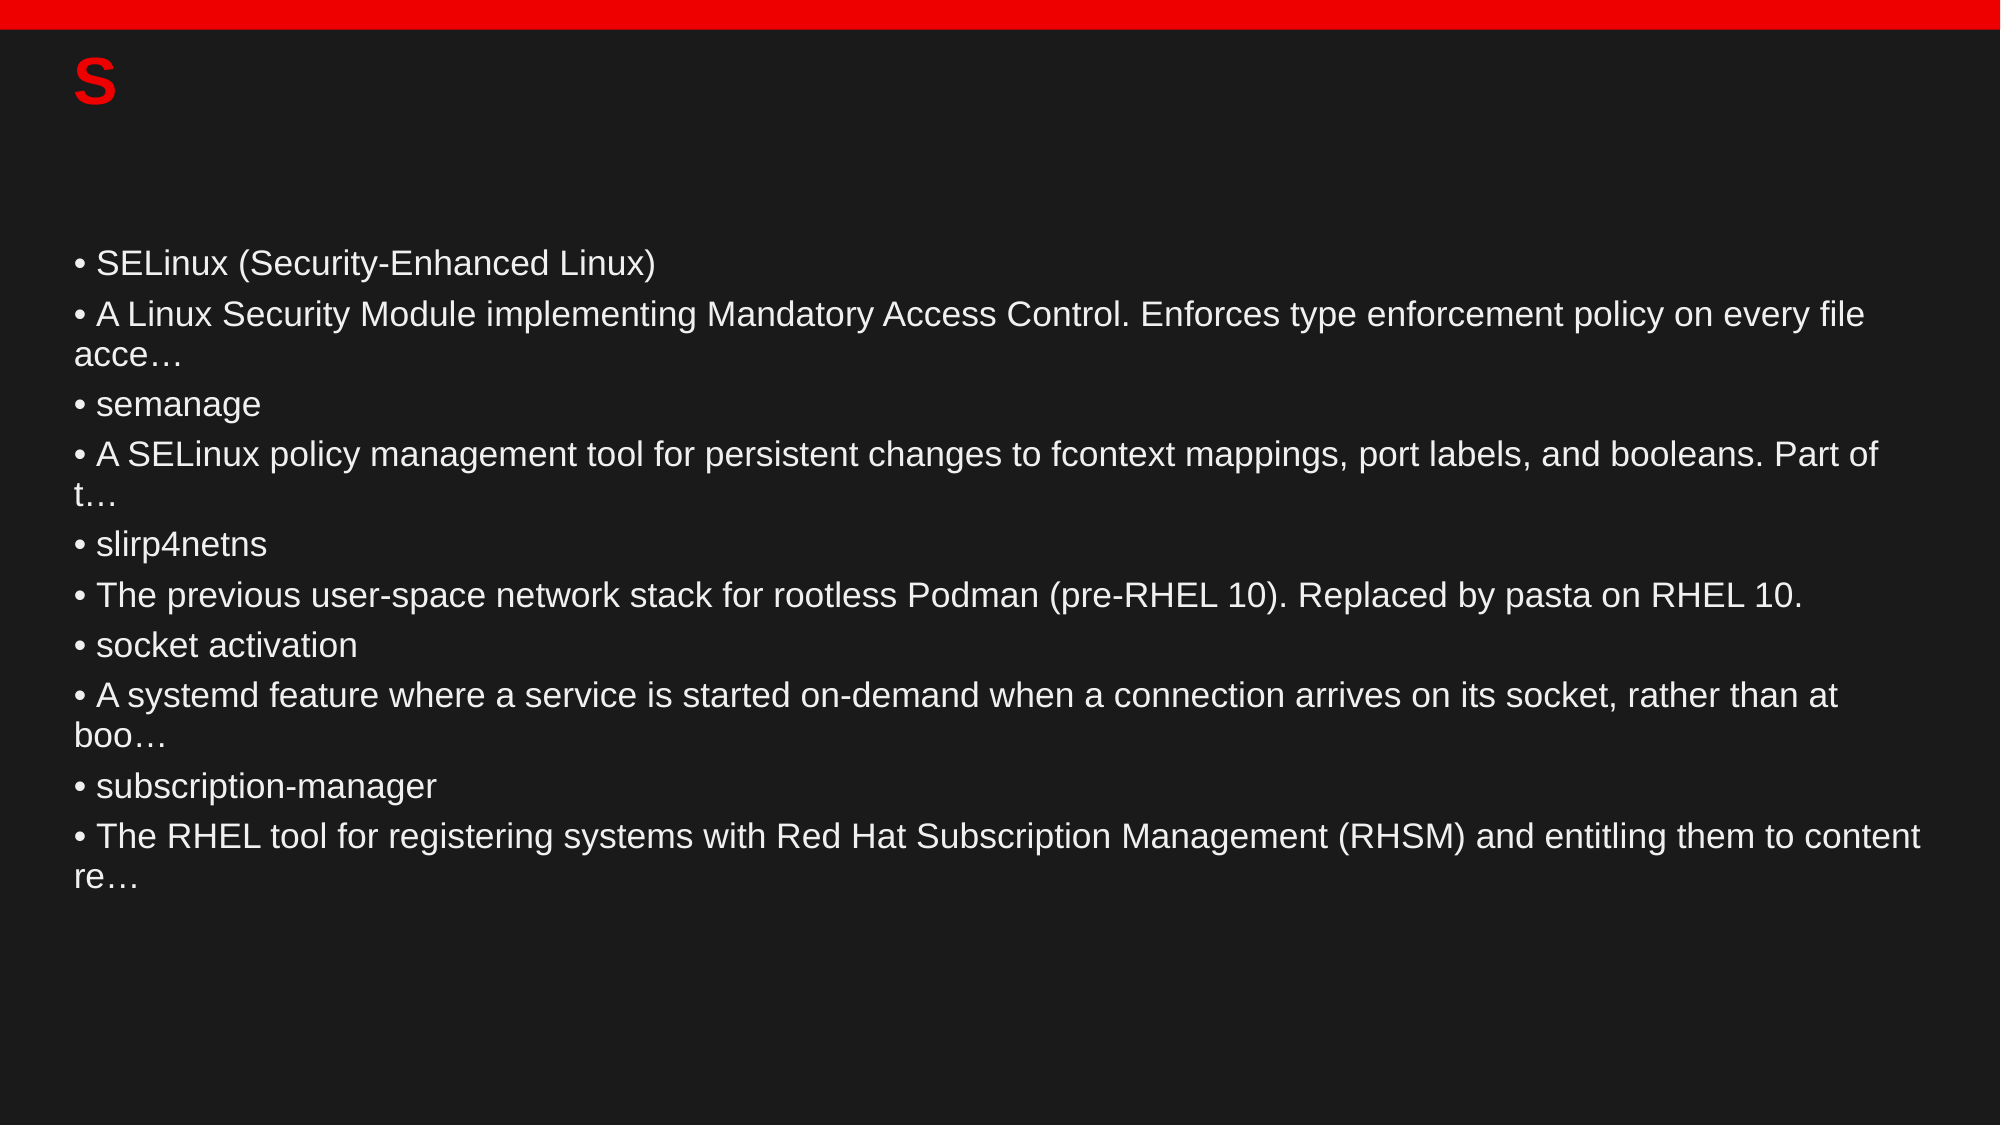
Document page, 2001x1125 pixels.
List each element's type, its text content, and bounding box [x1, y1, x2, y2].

text_box S [59, 36, 1942, 208]
text_box [0, 0, 2001, 30]
text_box • SELinux (Security-Enhanced Linux) • A Linux Security Module implementing Mandatory Access Control. Enforces type enforcement policy on every file acce… • semanage • A SELinux policy management tool for persistent changes to fcontext mappings, port labels, and booleans. Part of t… • slirp4netns • The previous user-space network stack for rootless Podman (pre-RHEL 10). Replaced by pasta on RHEL 10. • socket activation • A systemd feature where a service is started on-demand when a connection arrives on its socket, rather than at boo… • subscription-manager • The RHEL tool for registering systems with Red Hat Subscription Management (RHSM) and entitling them to content re… [59, 236, 1942, 1037]
